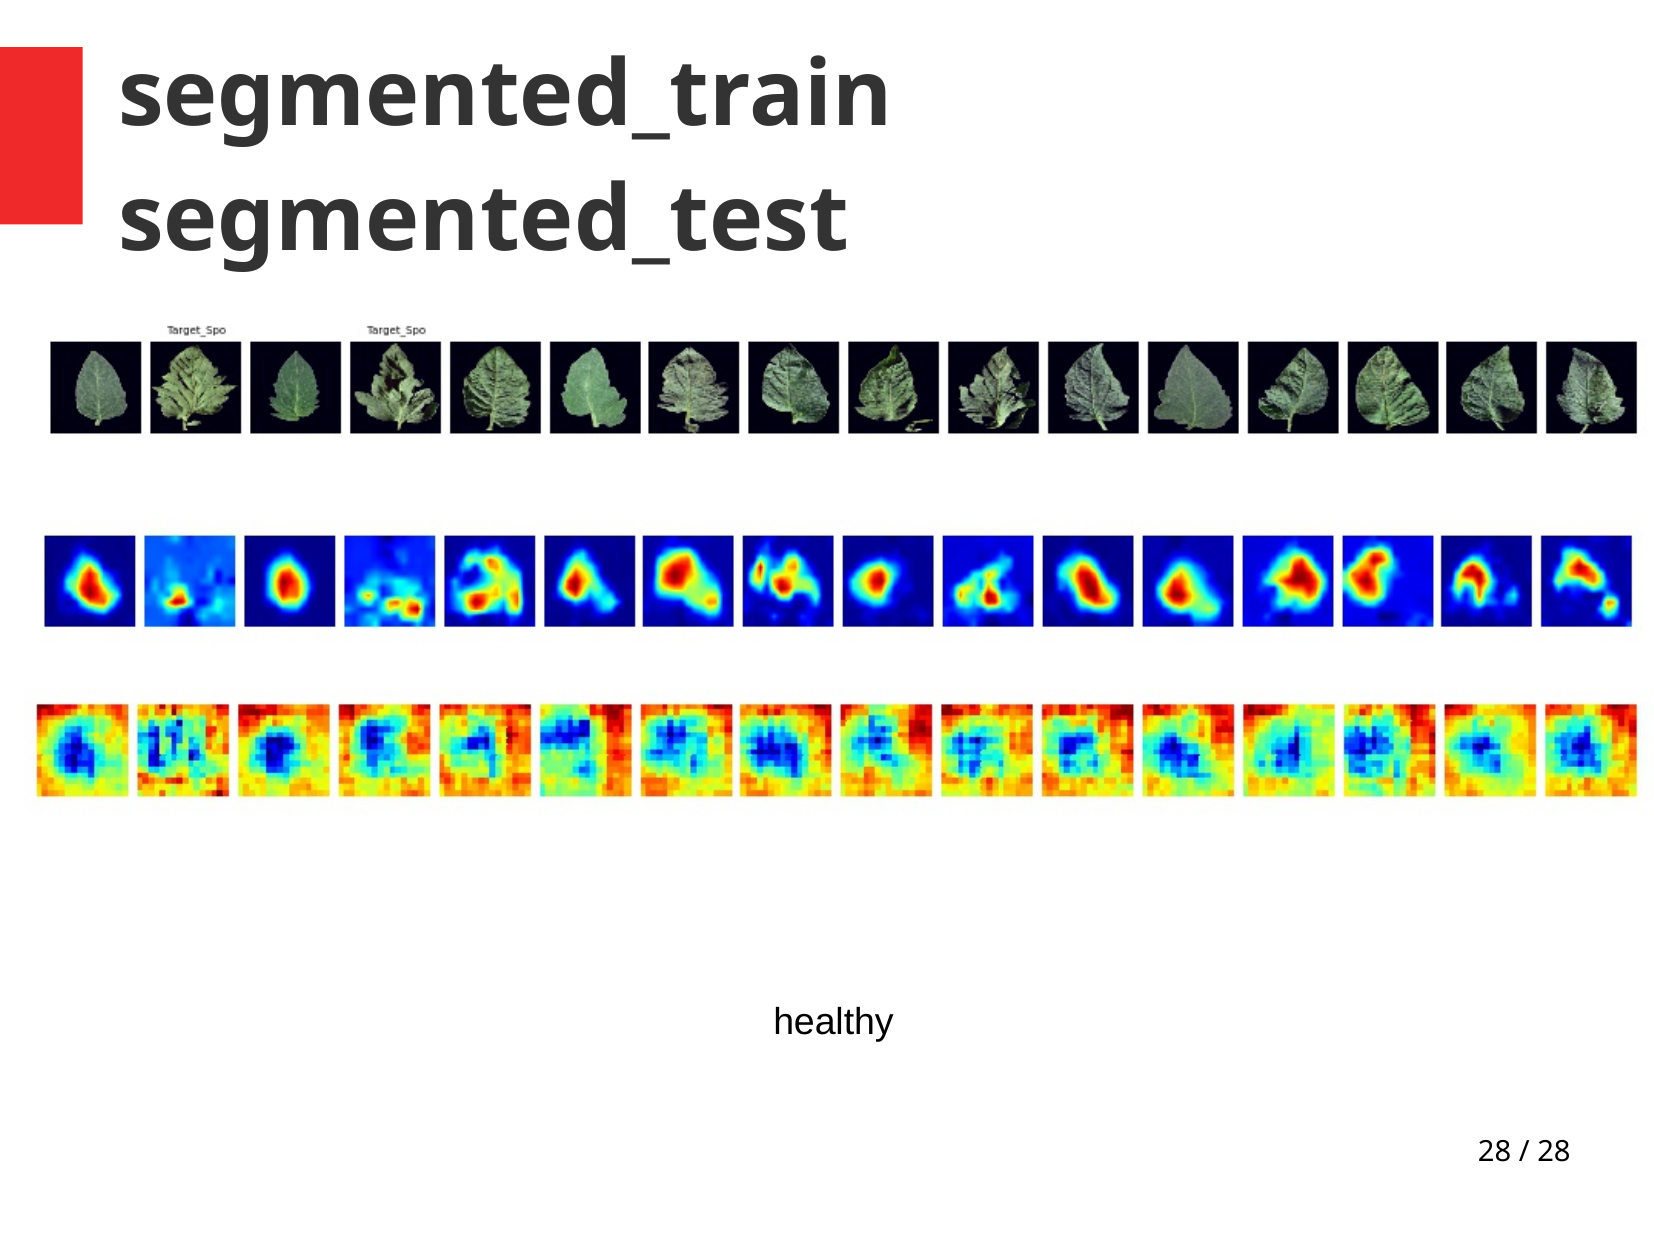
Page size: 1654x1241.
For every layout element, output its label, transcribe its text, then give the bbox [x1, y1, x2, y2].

picture [0, 314, 1654, 471]
text_box healthy [758, 993, 916, 1051]
picture [0, 519, 1649, 664]
picture [0, 689, 1654, 834]
title segmented_train segmented_test [118, 45, 1571, 260]
